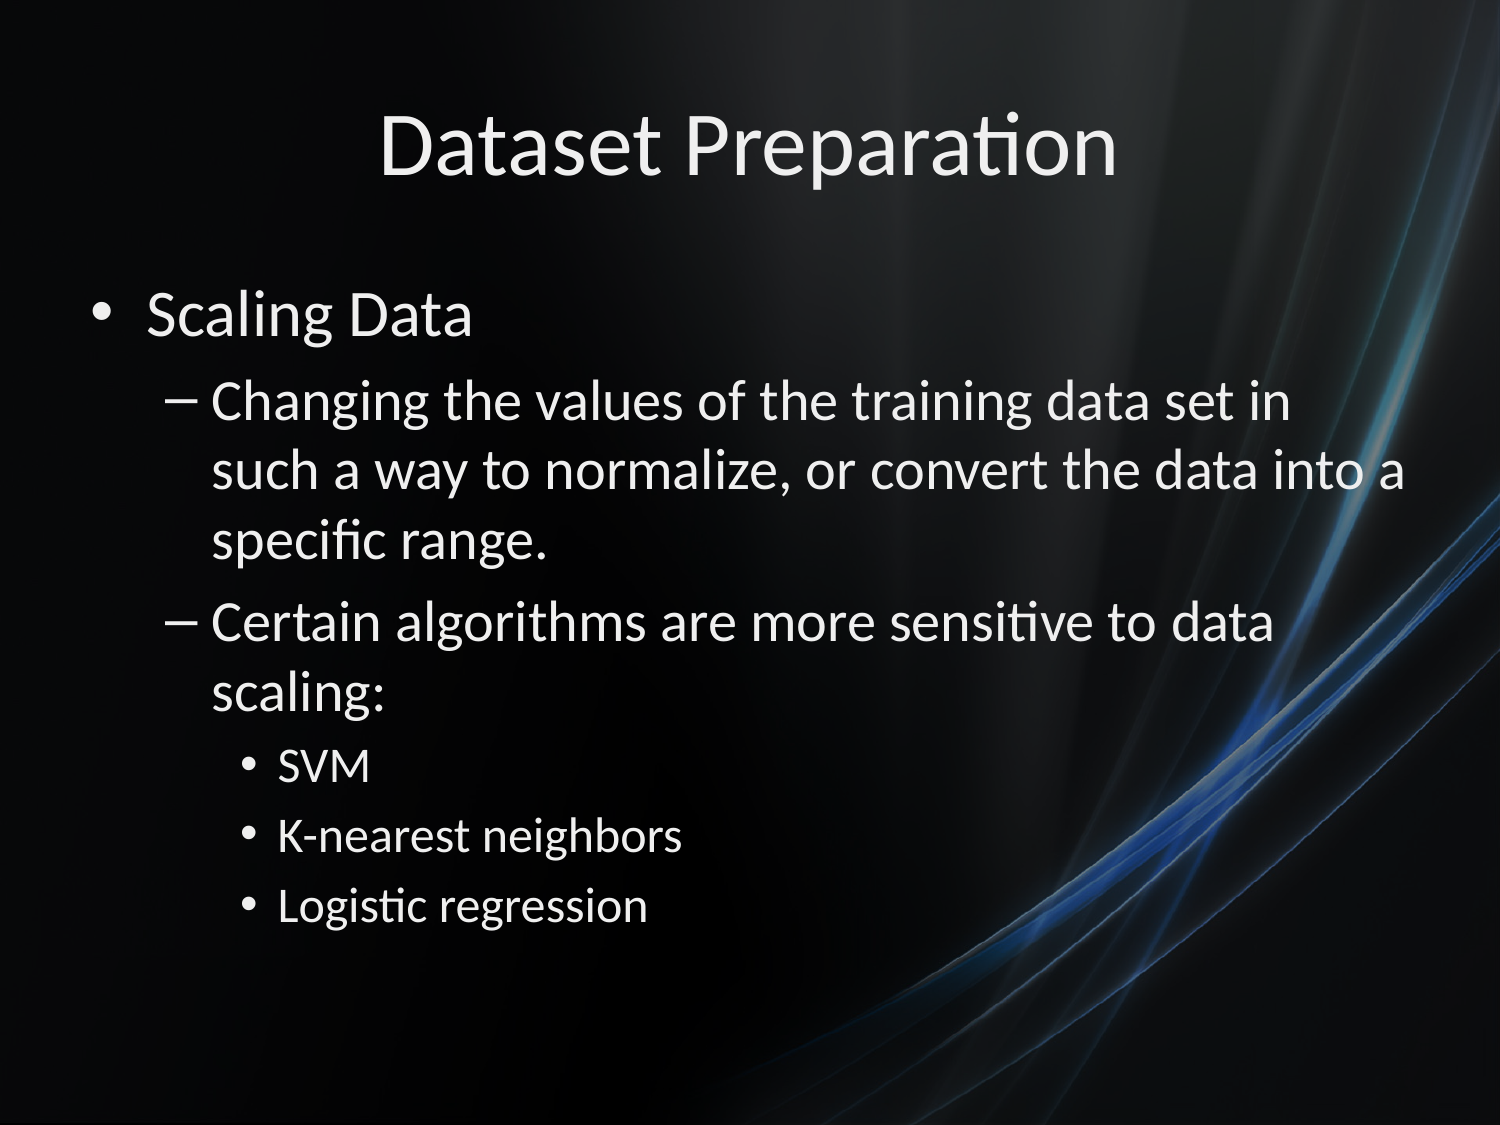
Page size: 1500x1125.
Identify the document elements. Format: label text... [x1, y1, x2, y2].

list Scaling Data Changing the values of the training data set in such a way to normalize, or convert the data into a specific range. Certain algorithms are more sensitive to data scaling: SVM K-nearest neighbors Logistic regression [75, 262, 1425, 1005]
picture [0, 0, 1500, 1125]
title Dataset Preparation [75, 45, 1425, 233]
